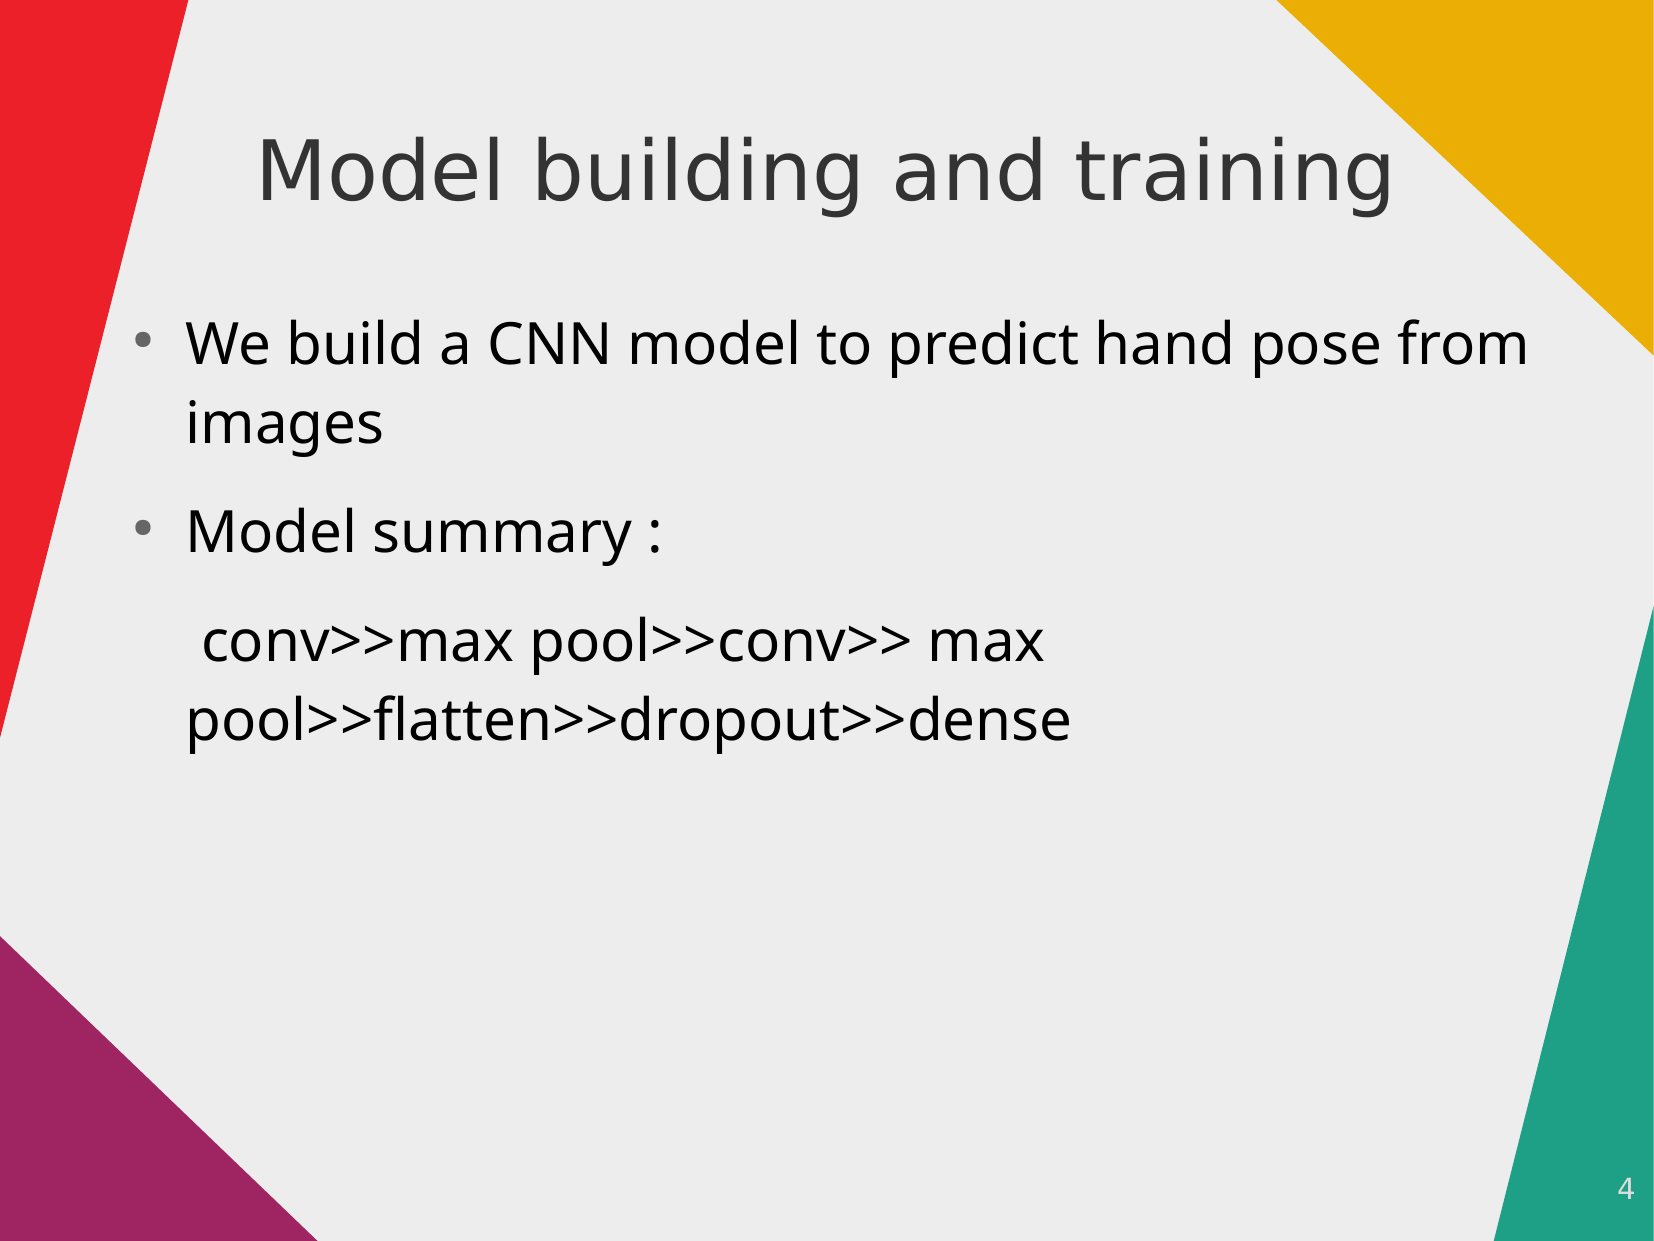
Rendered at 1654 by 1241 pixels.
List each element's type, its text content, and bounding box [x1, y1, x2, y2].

title Model building and training [114, 73, 1539, 271]
list We build a CNN model to predict hand pose from images Model summary : conv>>max pool>>conv>> max pool>>flatten>>dropout>>dense [114, 302, 1539, 1033]
